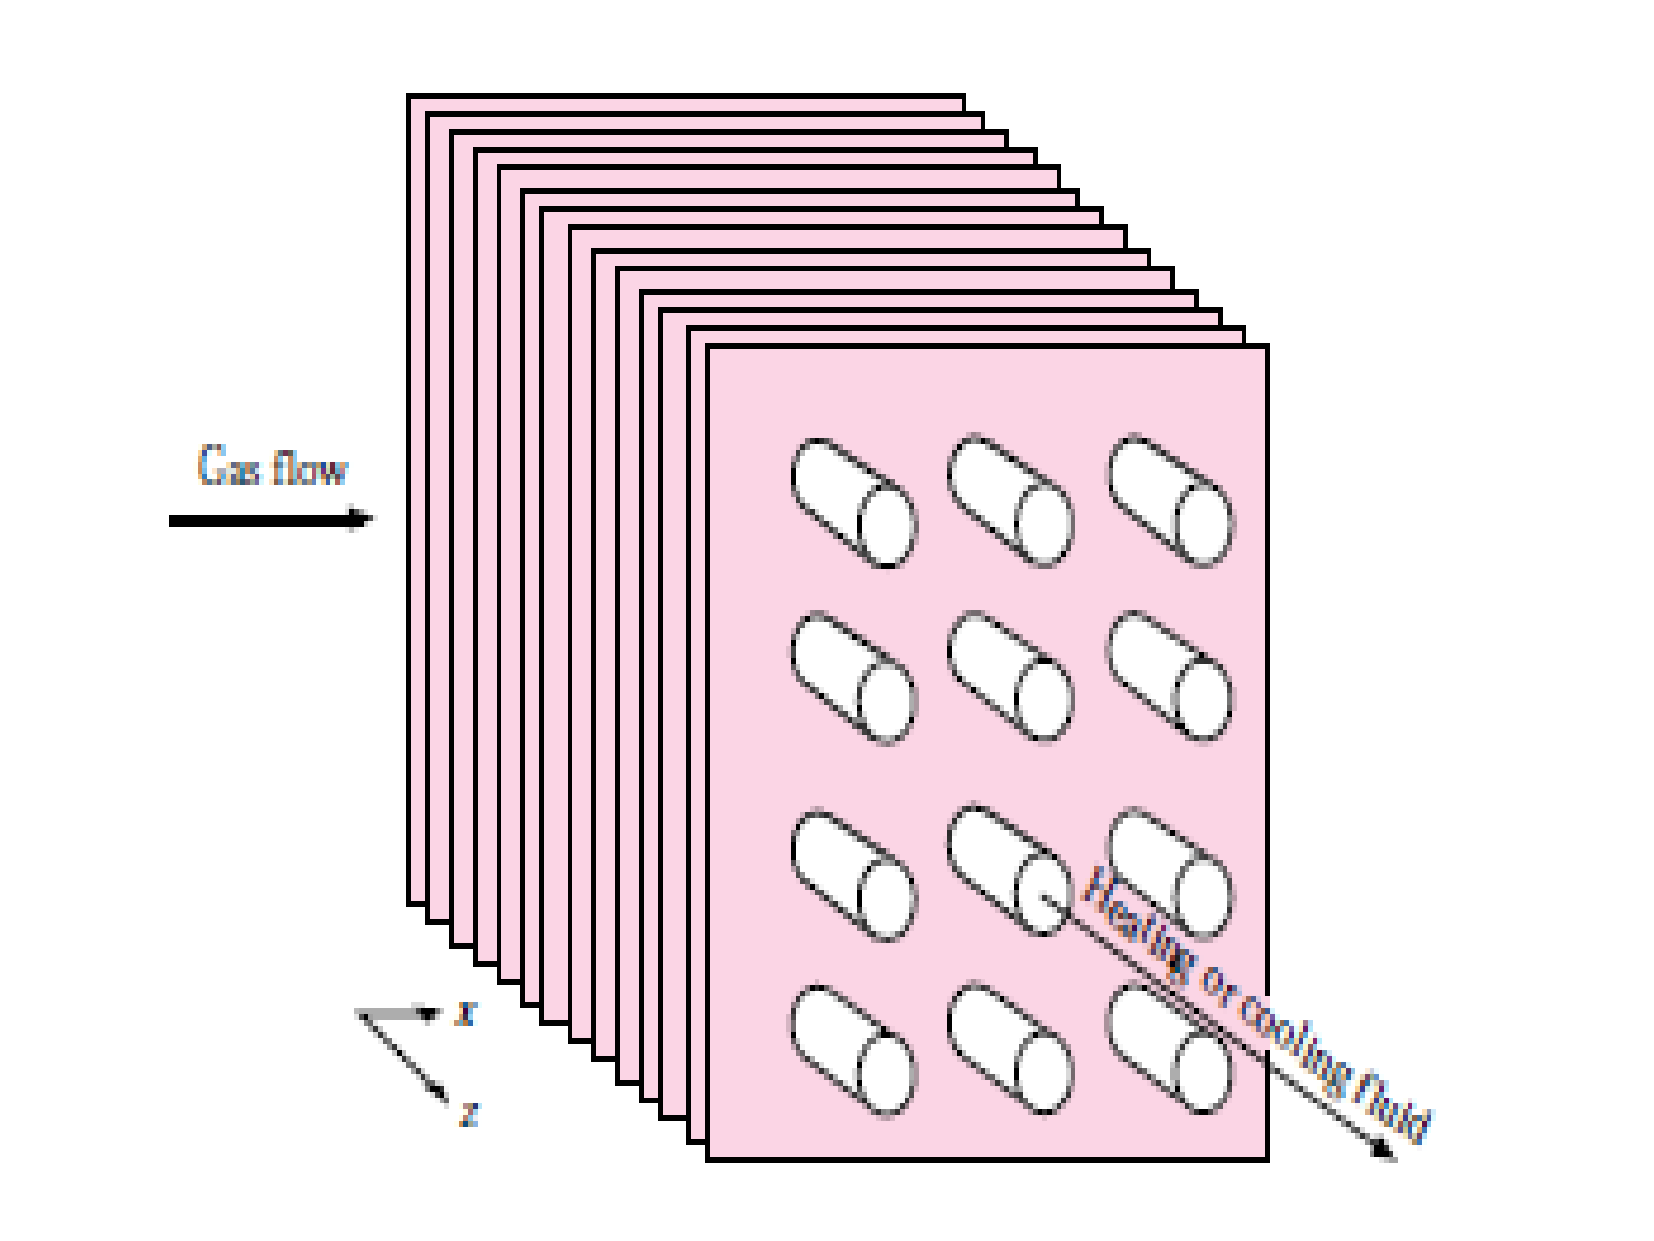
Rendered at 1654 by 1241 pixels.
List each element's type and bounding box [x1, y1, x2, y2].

picture [70, 58, 1560, 1205]
